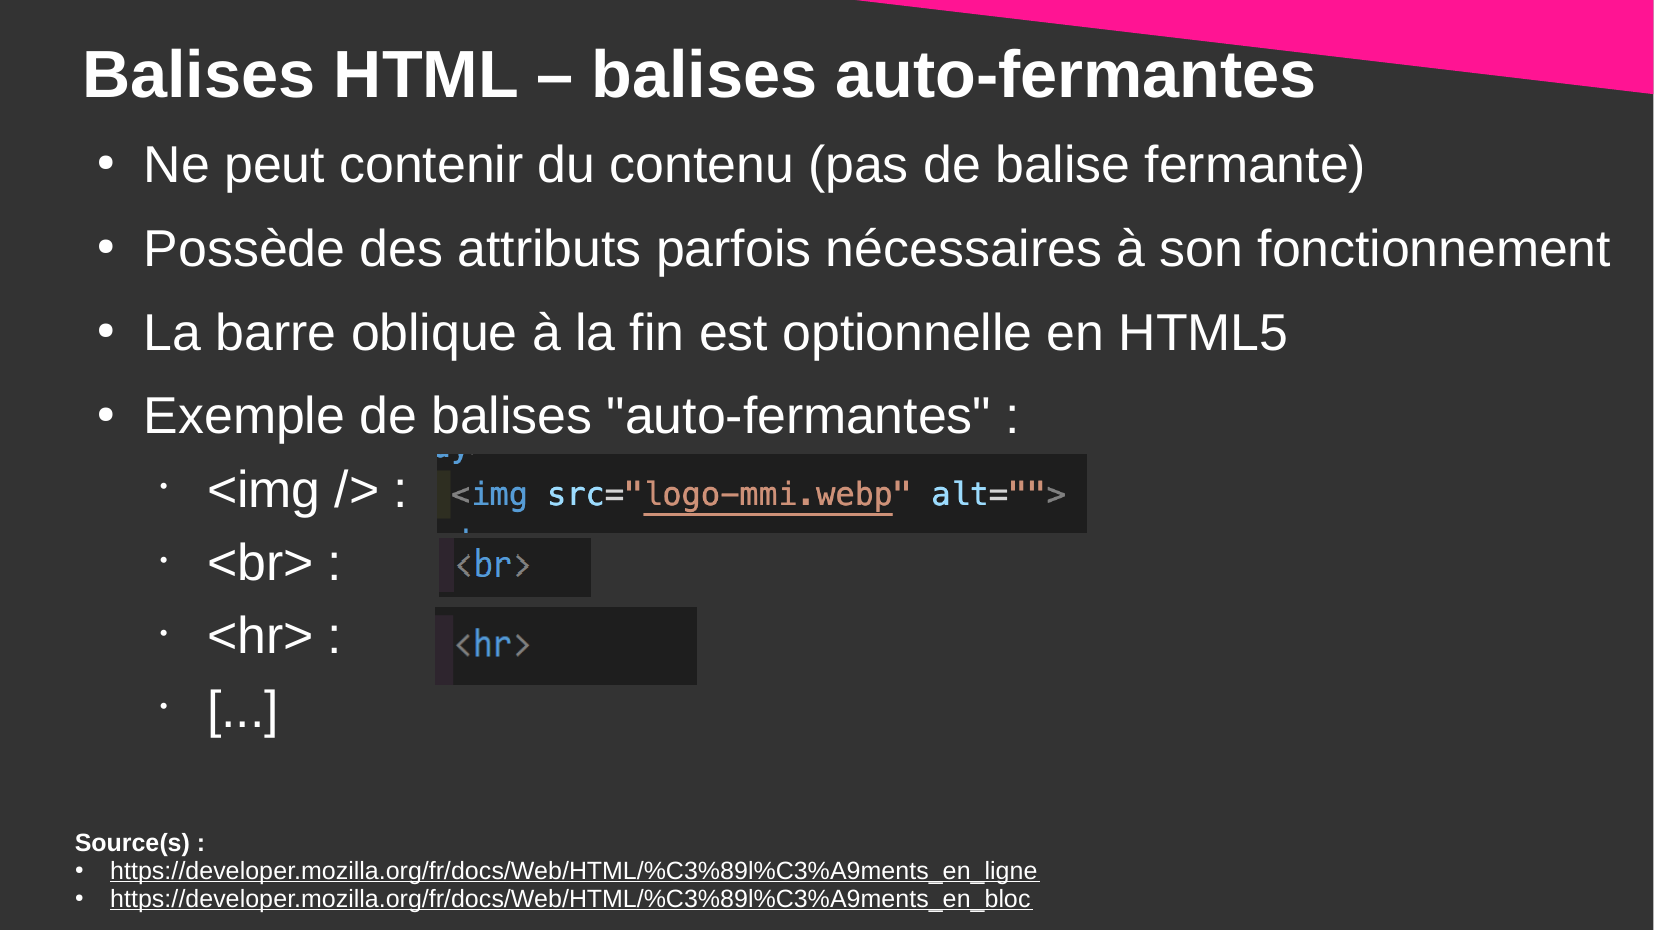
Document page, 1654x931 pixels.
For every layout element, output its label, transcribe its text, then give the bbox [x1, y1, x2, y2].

list Ne peut contenir du contenu (pas de balise fermante) Possède des attributs parfois nécessaires à son fonctionnement La barre oblique à la fin est optionnelle en HTML5 Exemple de balises "auto-fermantes" : <img /> : <br> : <hr> : [...] [80, 135, 1620, 777]
picture [439, 538, 591, 597]
text_box [855, 0, 1654, 95]
picture [435, 607, 697, 685]
text_box Source(s) : https://developer.mozilla.org/fr/docs/Web/HTML/%C3%89l%C3%A9ments_en_ligne https://developer.mozilla.org/fr/docs/Web/HTML/%C3%89l%C3%A9ments_en_bloc [60, 821, 1546, 921]
title Balises HTML – balises auto-fermantes [82, 37, 1571, 112]
picture [437, 454, 1087, 534]
